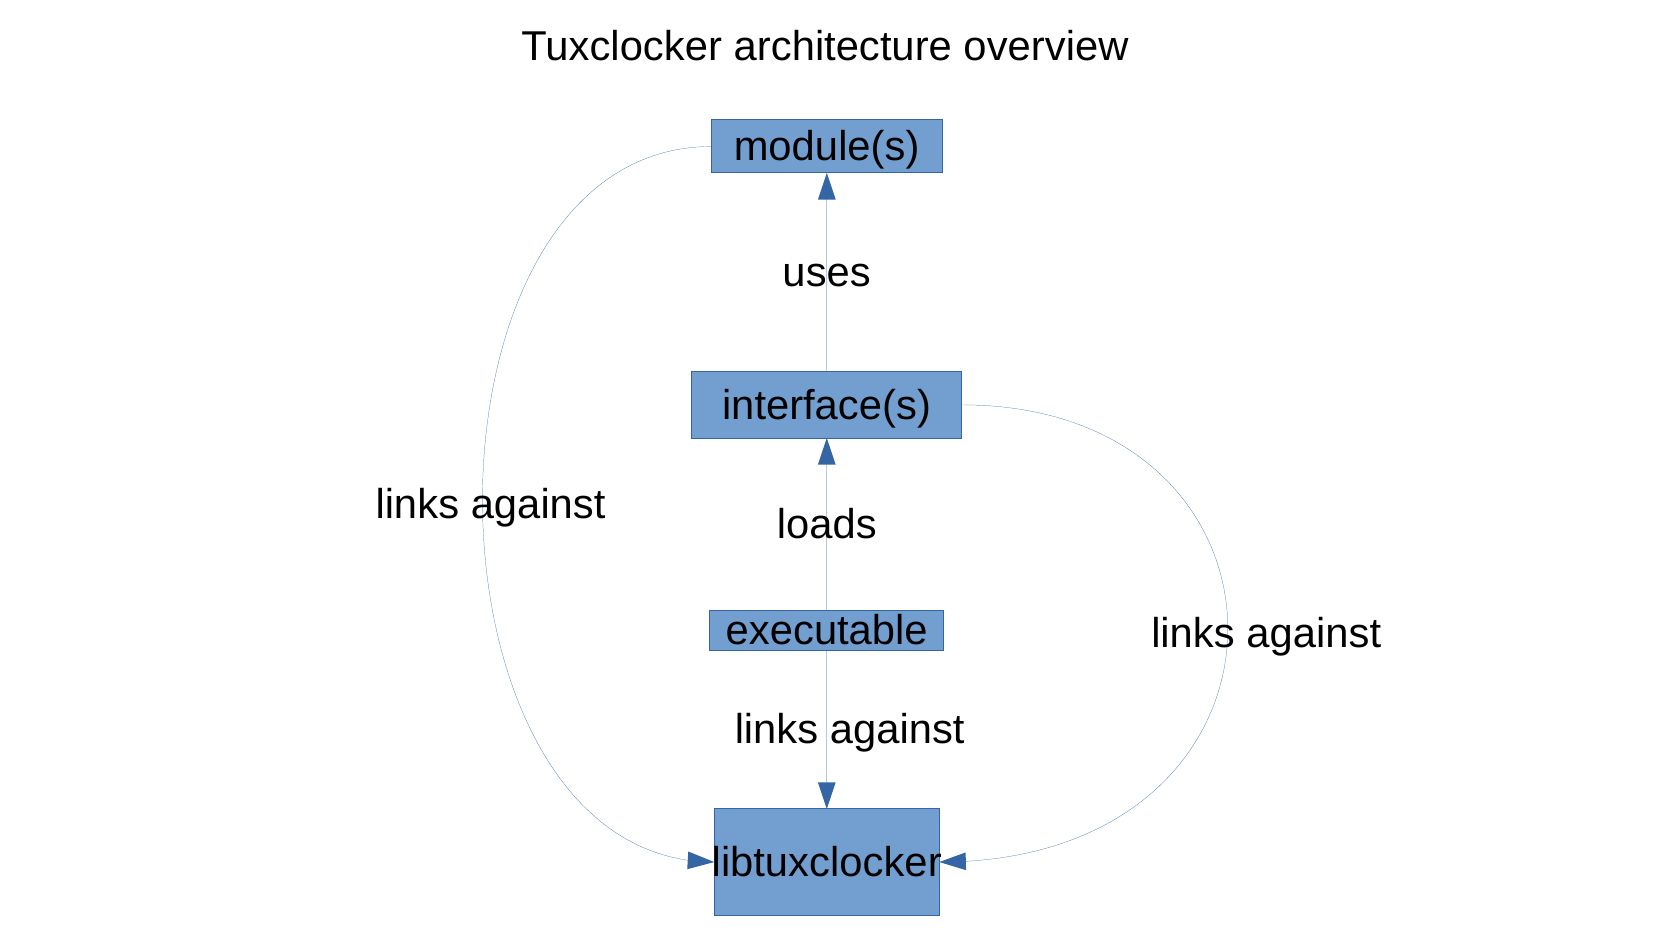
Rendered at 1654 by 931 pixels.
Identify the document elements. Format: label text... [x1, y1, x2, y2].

text_box module(s) [711, 119, 943, 173]
text_box executable [709, 610, 944, 651]
text_box Tuxclocker architecture overview [495, 15, 1156, 77]
text_box interface(s) [691, 371, 962, 439]
text_box libtuxclocker [714, 808, 940, 916]
